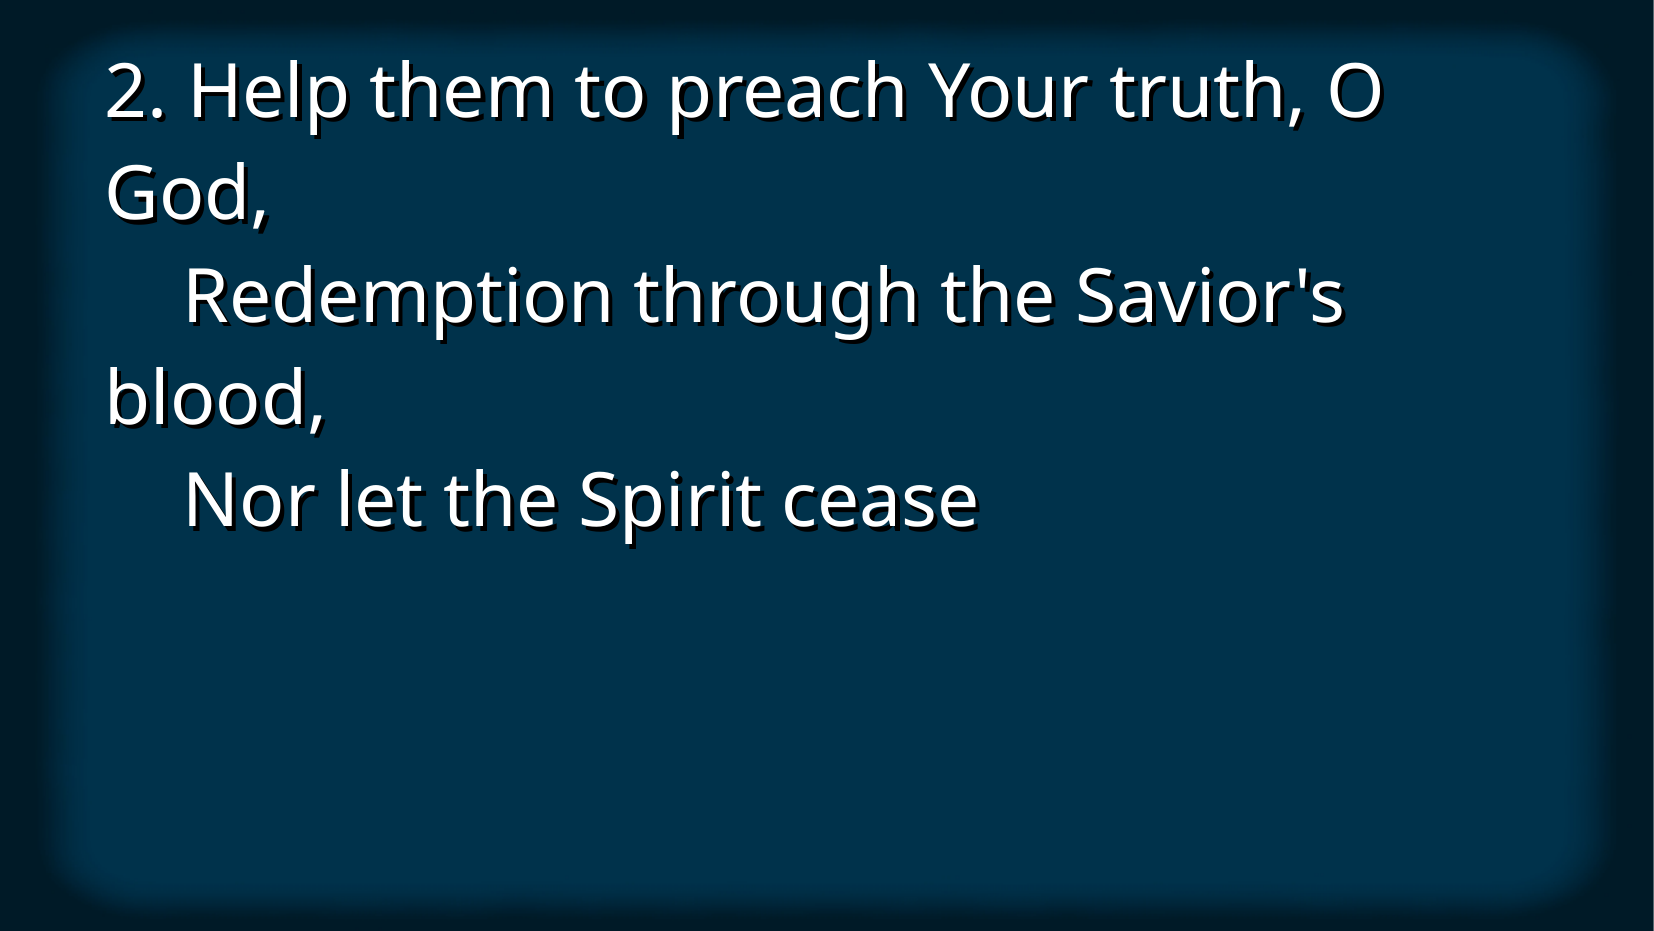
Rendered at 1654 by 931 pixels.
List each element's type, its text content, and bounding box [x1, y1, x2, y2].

picture [0, 0, 1654, 931]
text_box 2. Help them to preach Your truth, O God, Redemption through the Savior's blood, Nor let the Spirit cease [90, 30, 1576, 361]
